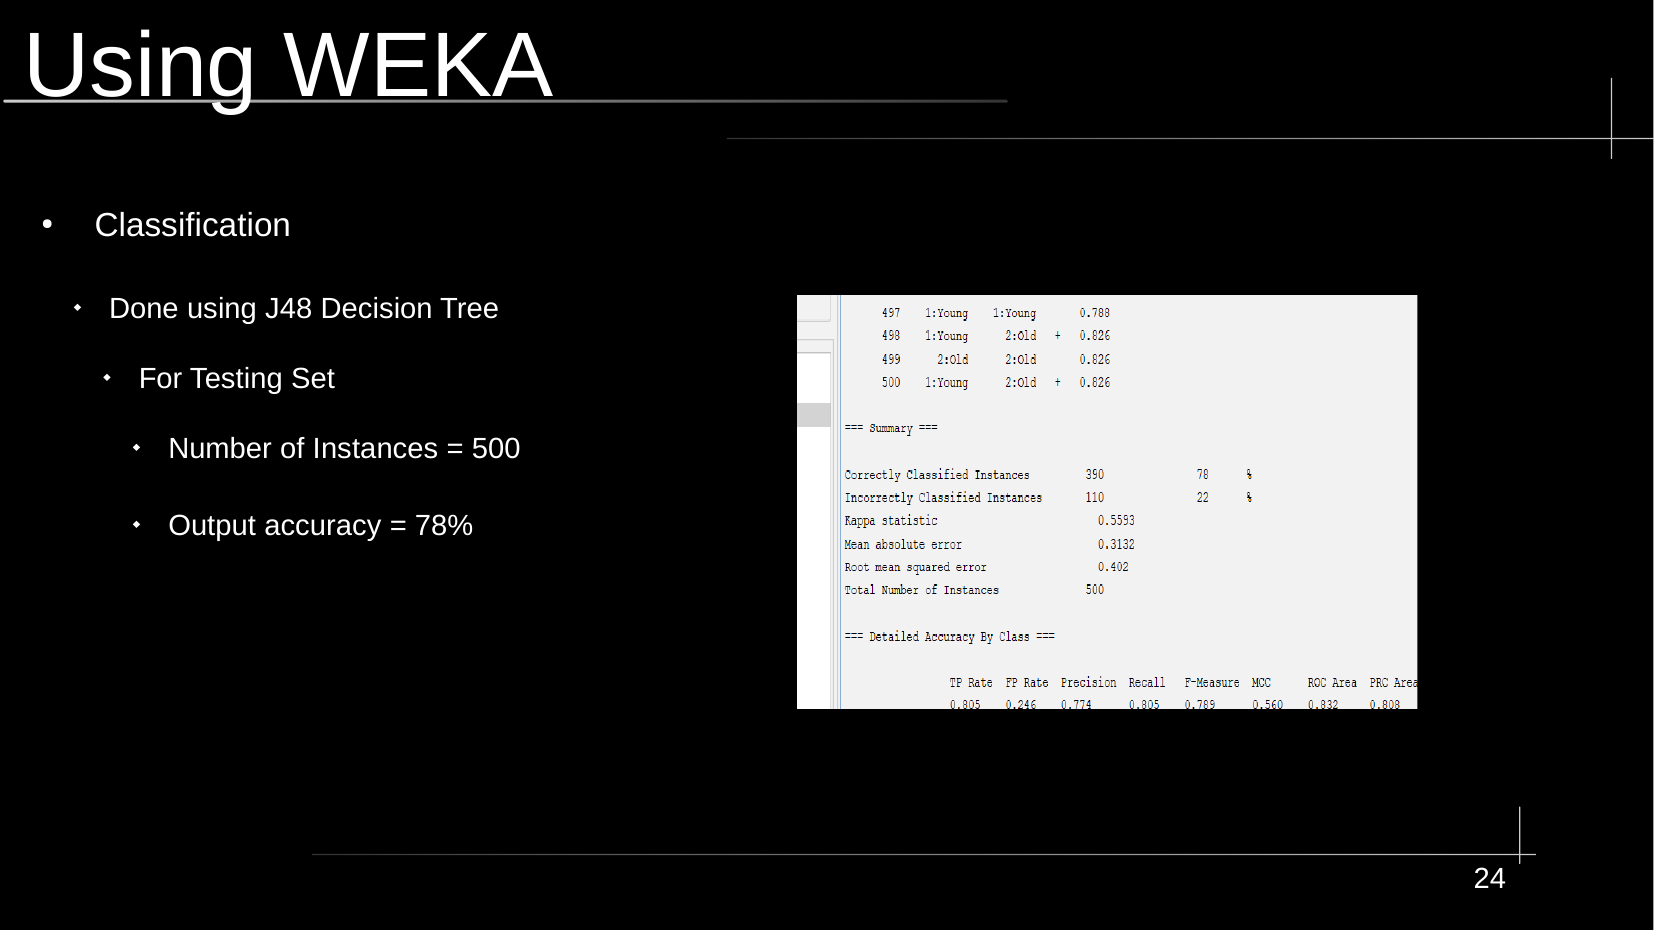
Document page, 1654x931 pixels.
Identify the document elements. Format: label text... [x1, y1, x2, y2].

text_box Done using J48 Decision Tree [59, 284, 515, 332]
list Classification [23, 206, 532, 285]
text_box Output accuracy = 78% [118, 501, 489, 550]
title Using WEKA [23, 11, 1589, 119]
text_box For Testing Set [88, 354, 362, 402]
text_box Number of Instances = 500 [118, 424, 536, 473]
picture [797, 295, 1418, 709]
